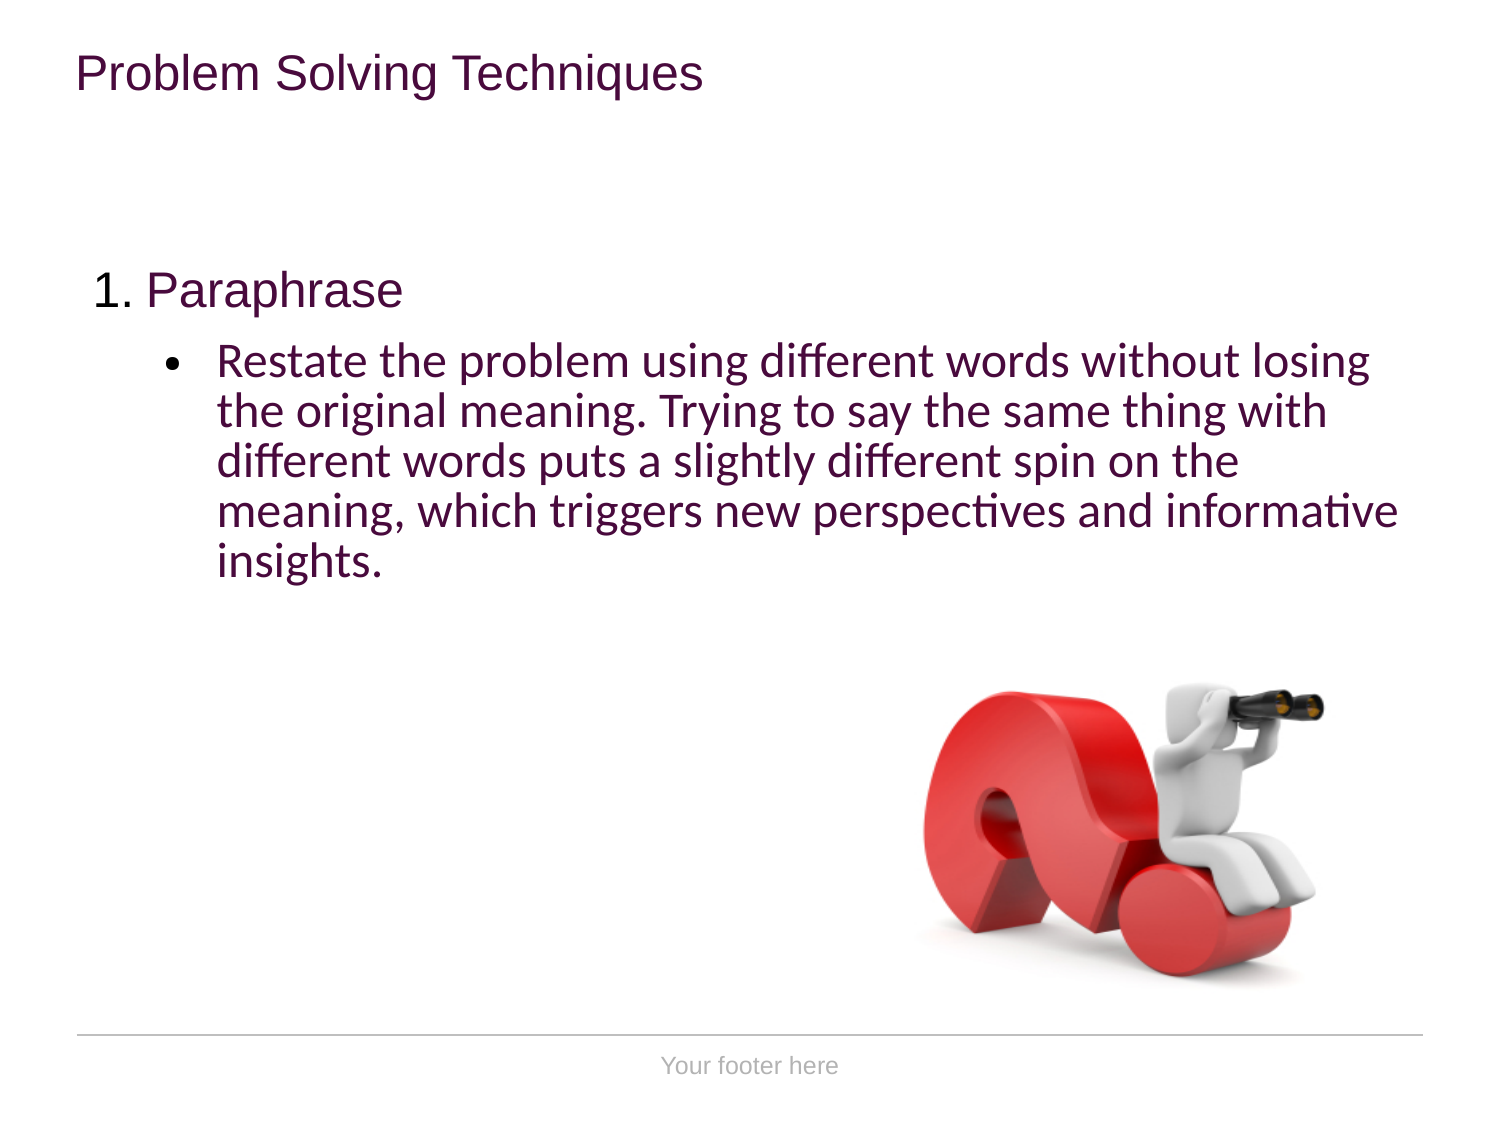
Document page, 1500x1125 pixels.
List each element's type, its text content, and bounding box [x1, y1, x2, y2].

title Problem Solving Techniques [75, 45, 1425, 233]
picture [826, 620, 1418, 1028]
list Paraphrase Restate the problem using different words without losing the original meaning. Trying to say the same thing with different words puts a slightly different spin on the meaning, which triggers new perspectives and informative insights. [75, 262, 1425, 1005]
